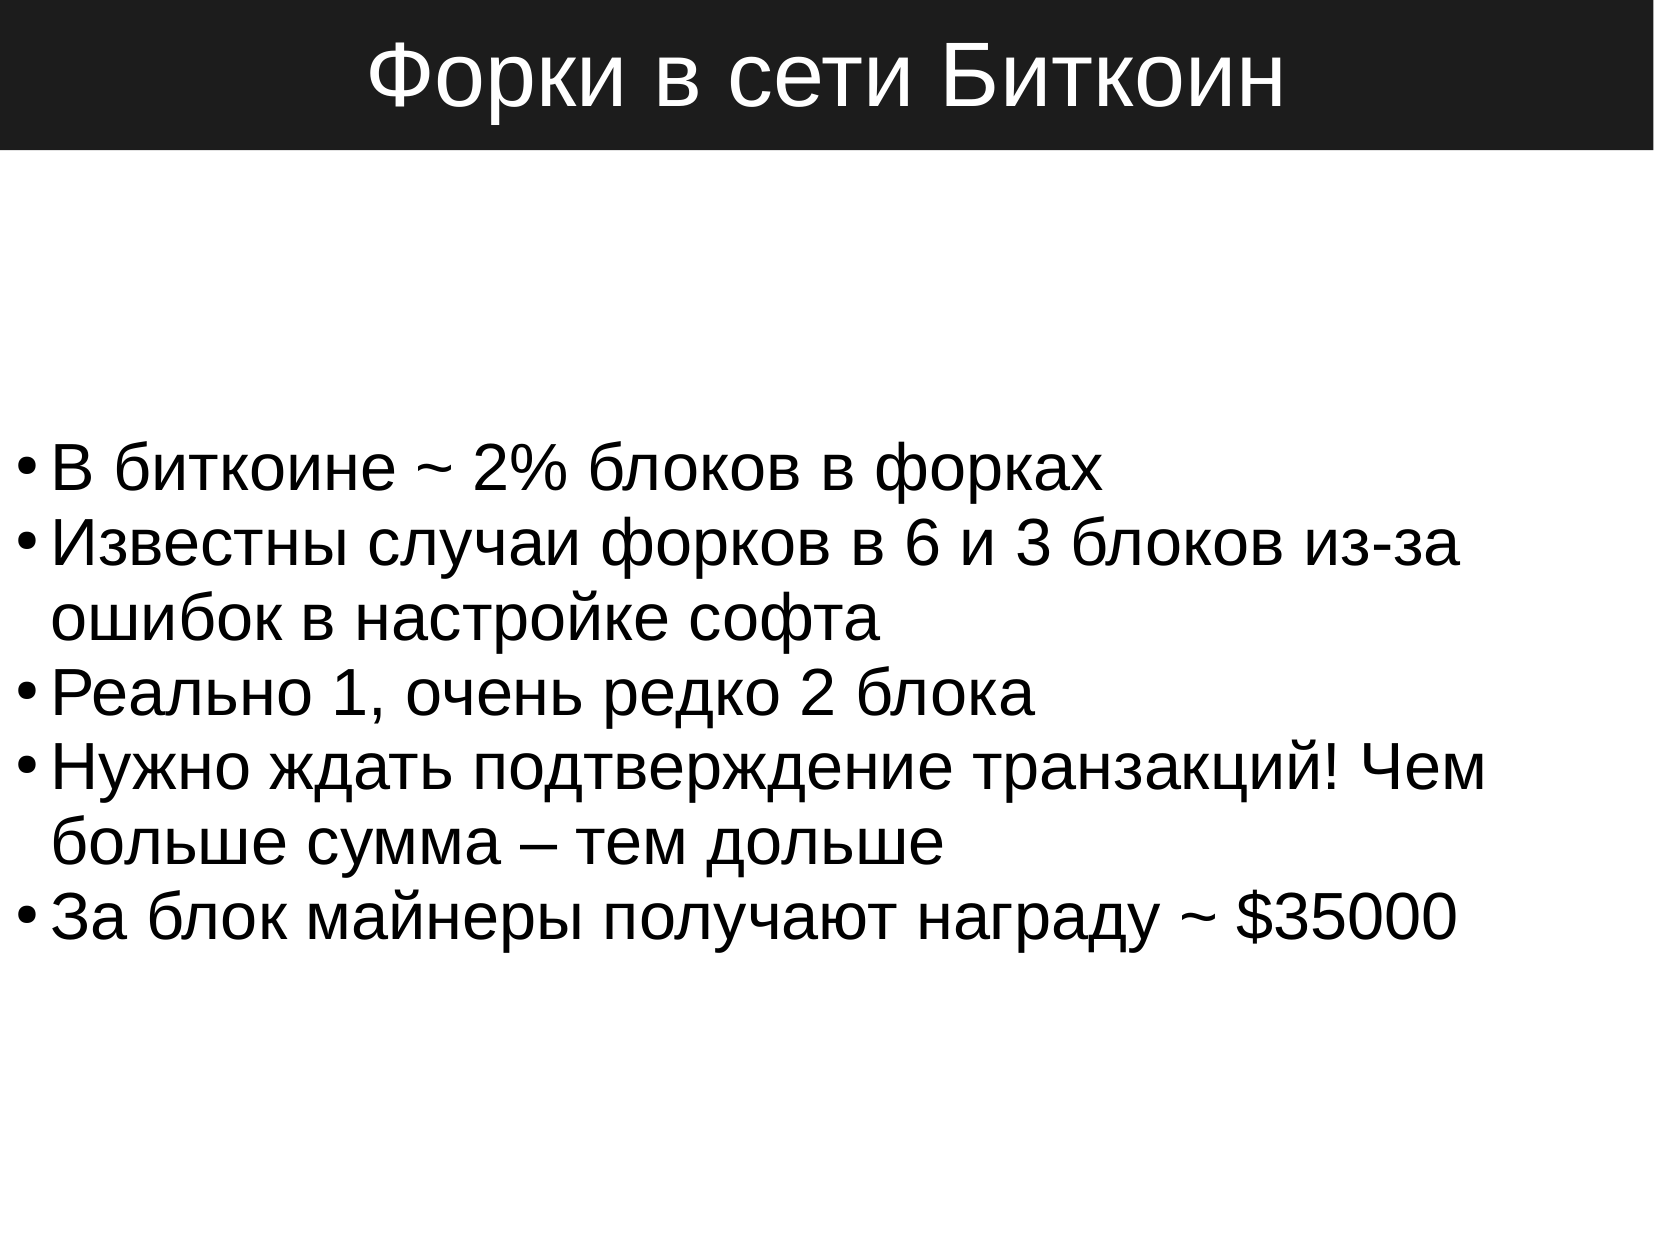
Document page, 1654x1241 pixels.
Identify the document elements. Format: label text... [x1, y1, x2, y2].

title Форки в сети Биткоин [0, 0, 1654, 151]
subtitle В биткоине ~ 2% блоков в форках Известны случаи форков в 6 и 3 блоков из-за ошибок в настройке софта Реально 1, очень редко 2 блока Нужно ждать подтверждение транзакций! Чем больше сумма – тем дольше За блок майнеры получают награду ~ $35000 [15, 148, 1606, 1236]
